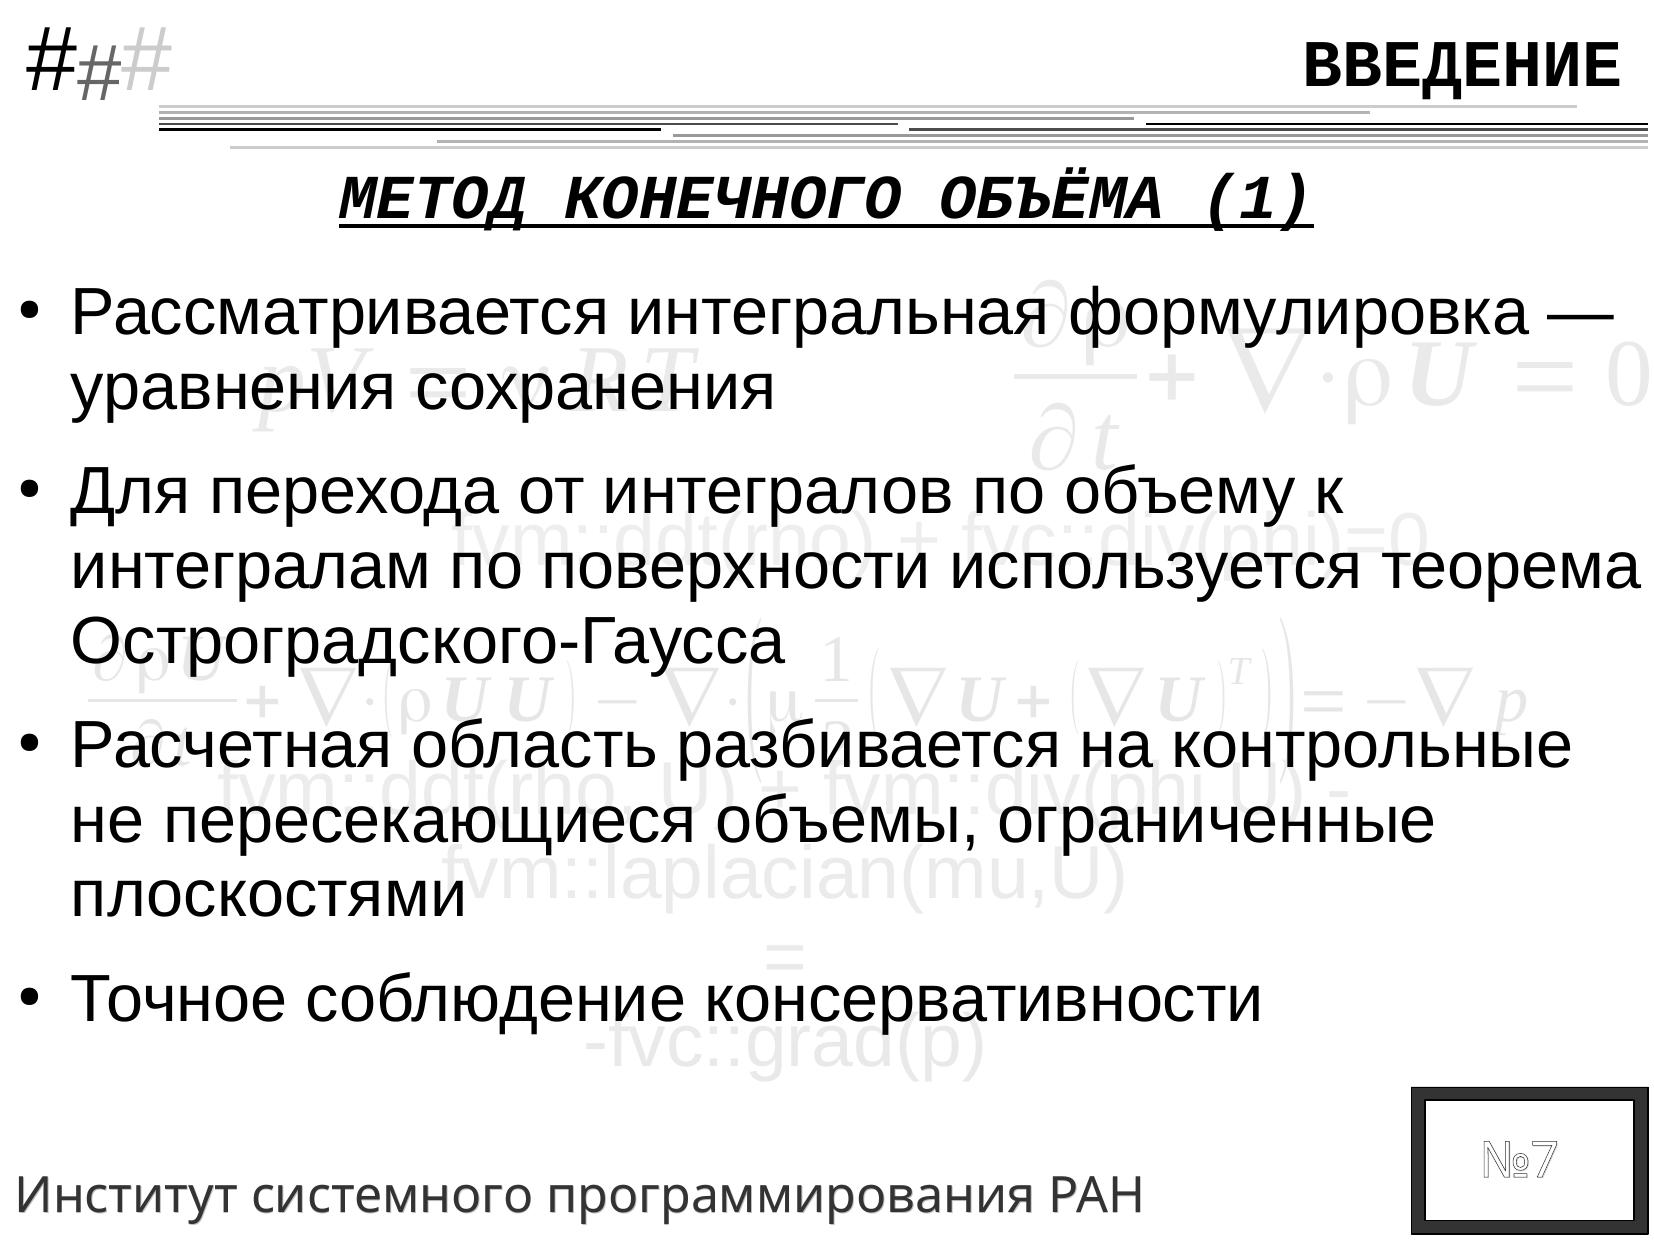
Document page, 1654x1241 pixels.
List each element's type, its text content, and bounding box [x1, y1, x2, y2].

list Рассматривается интегральная формулировка — уравнения сохранения Для перехода от интегралов по объему к интегралам по поверхности используется теорема Остроградского-Гаусса Расчетная область разбивается на контрольные не пересекающиеся объемы, ограниченные плоскостями Точное соблюдение консервативности [0, 274, 1654, 1093]
title МЕТОД КОНЕЧНОГО ОБЪЁМА (1) [0, 147, 1654, 257]
